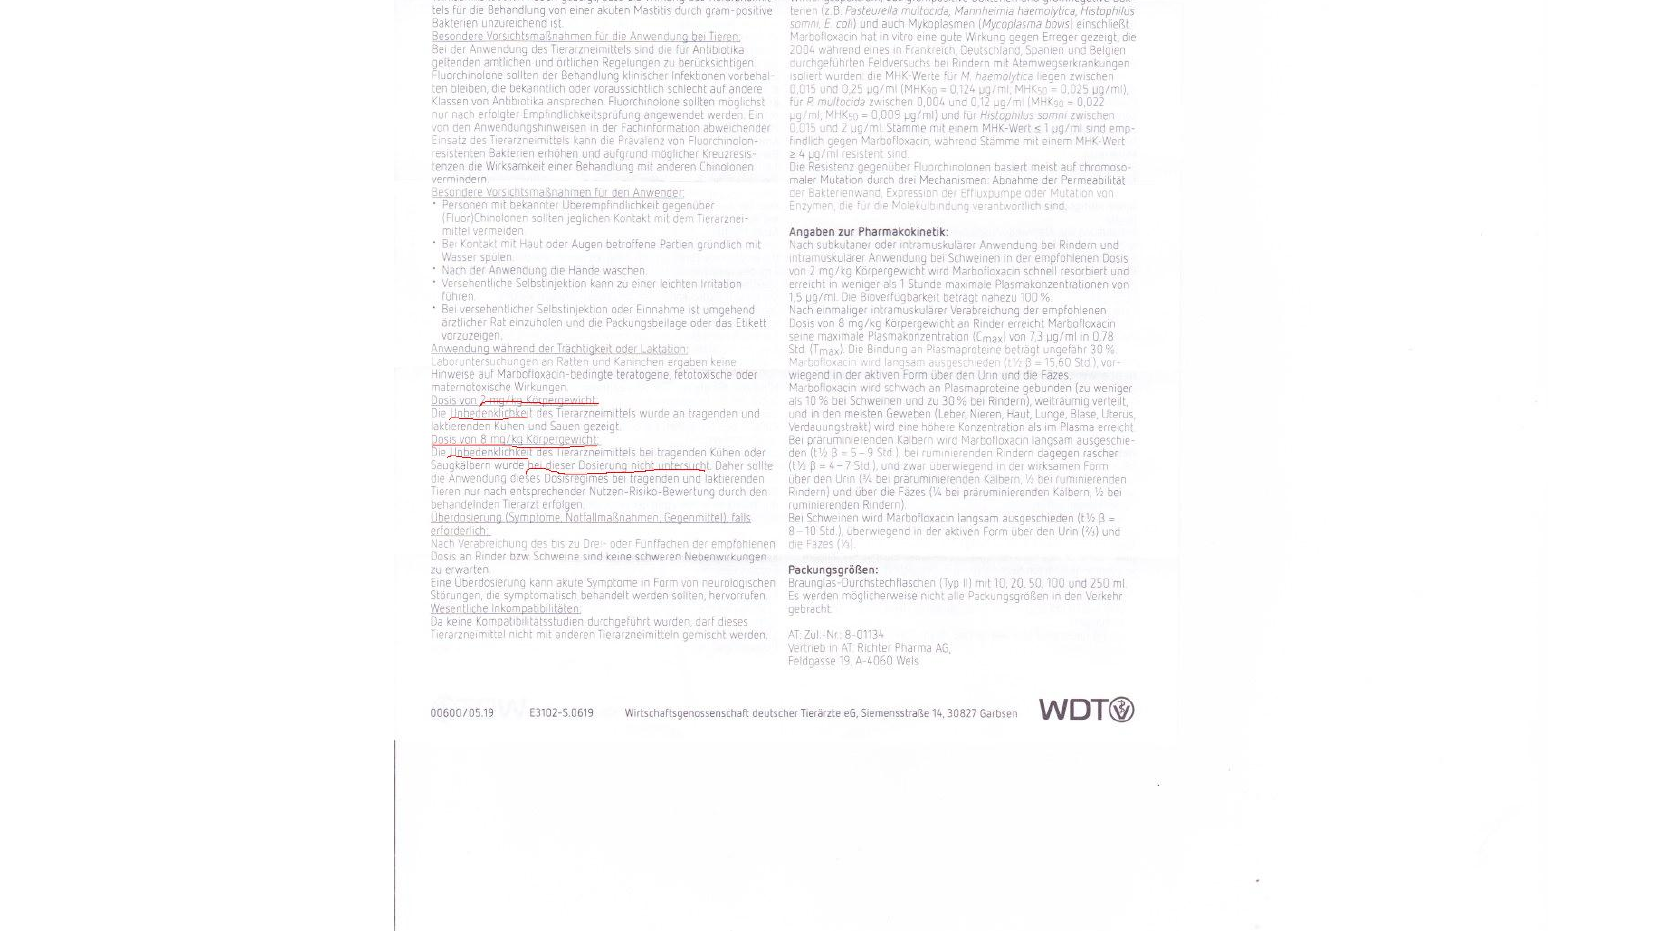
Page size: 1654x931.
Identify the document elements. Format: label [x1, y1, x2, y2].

picture [394, 0, 1548, 931]
